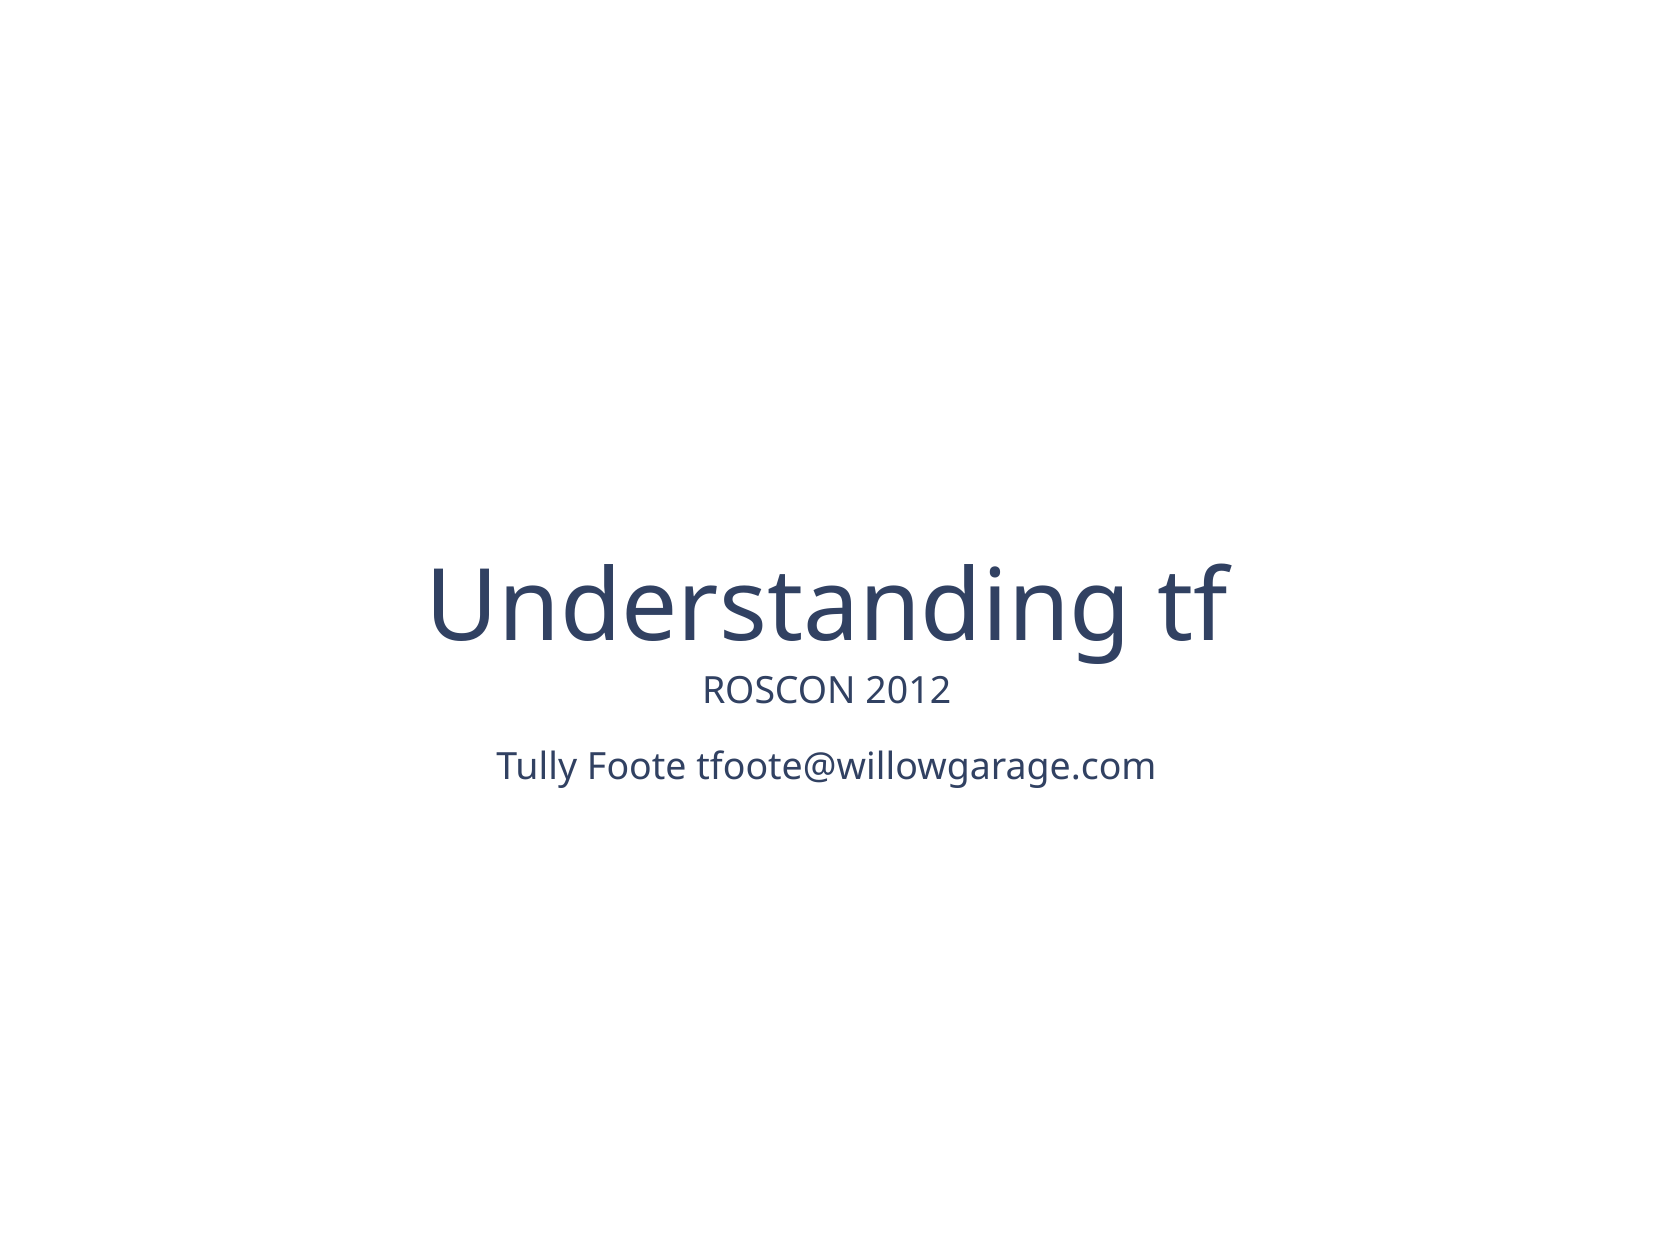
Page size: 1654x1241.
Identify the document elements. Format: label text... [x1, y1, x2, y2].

text_box ROSCON 2012 Tully Foote tfoote@willowgarage.com [0, 656, 1654, 783]
text_box Understanding tf [0, 526, 1654, 656]
